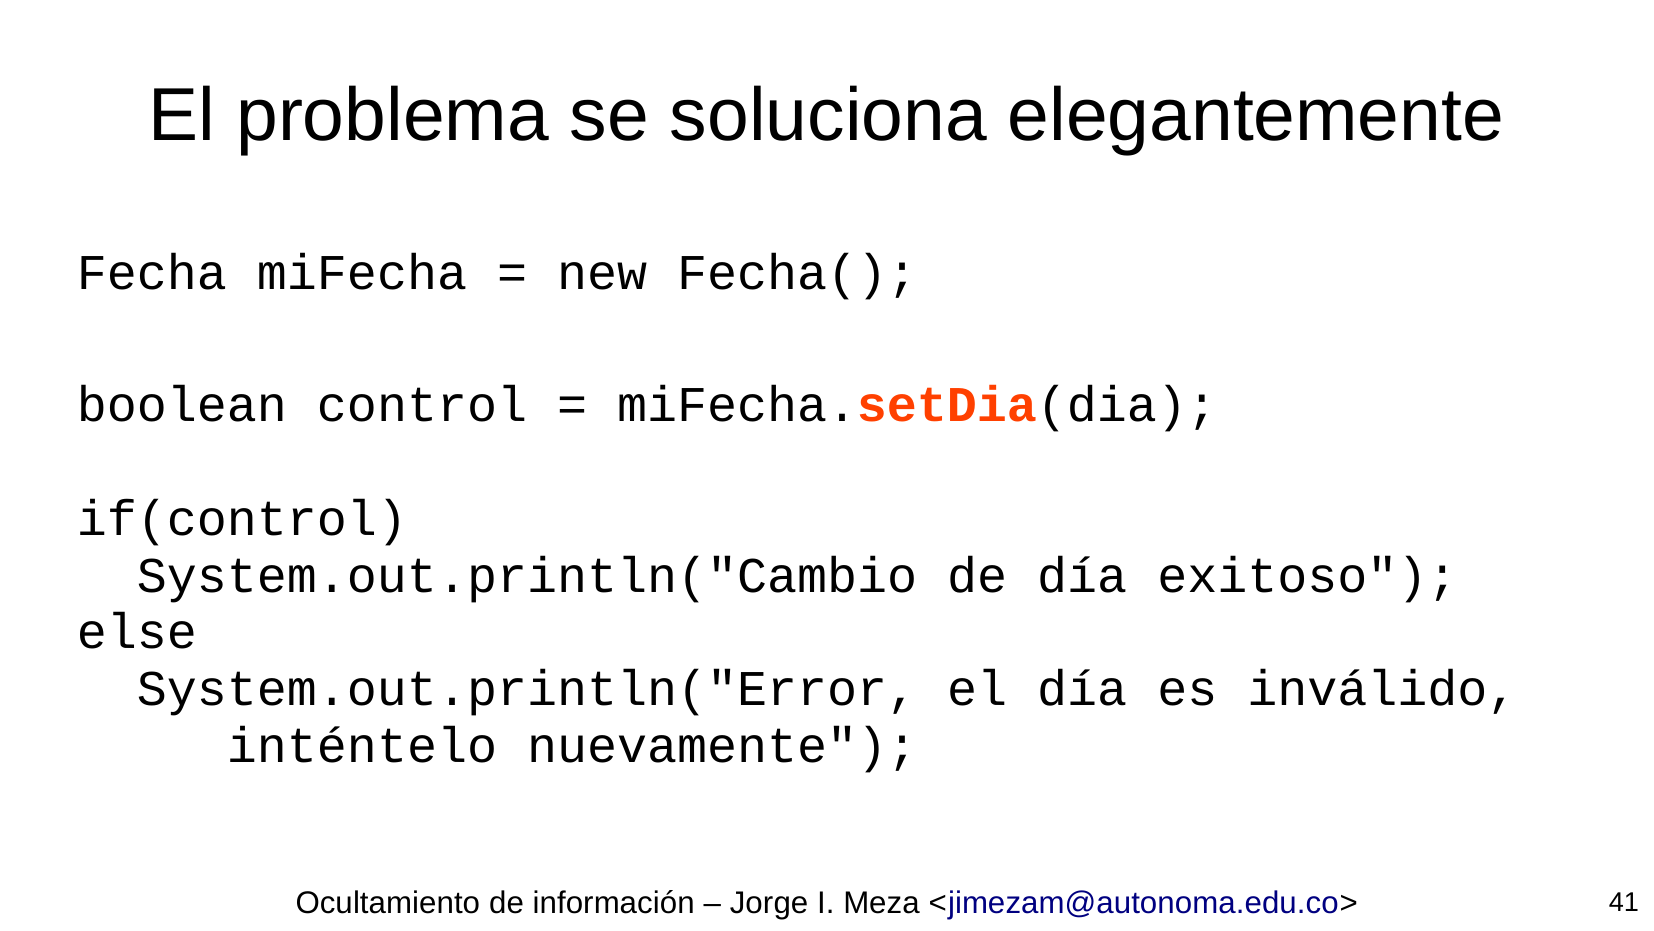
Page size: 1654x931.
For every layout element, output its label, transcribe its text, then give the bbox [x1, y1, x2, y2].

title El problema se soluciona elegantemente [82, 37, 1571, 193]
subtitle Fecha miFecha = new Fecha(); boolean control = miFecha.setDia(dia); if(control) System.out.println("Cambio de día exitoso"); else System.out.println("Error, el día es inválido, inténtelo nuevamente"); [76, 182, 1565, 843]
